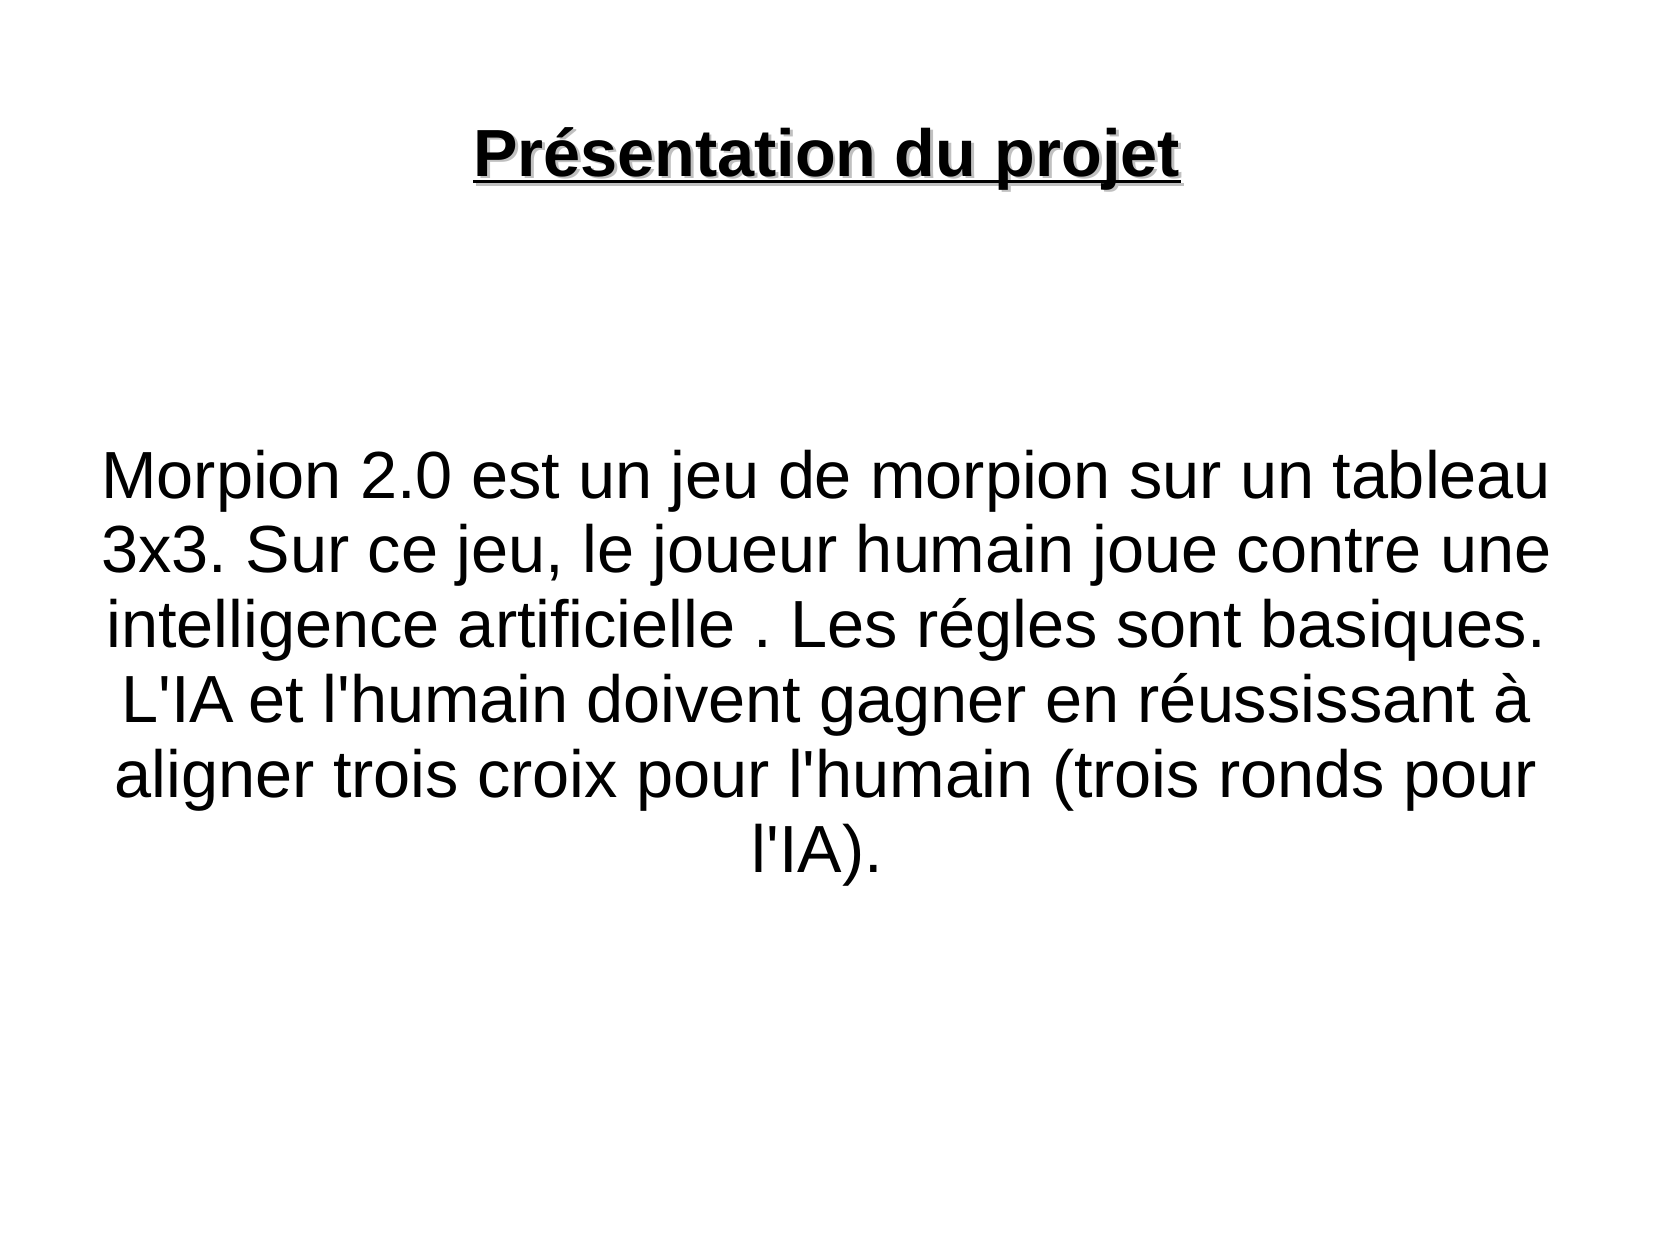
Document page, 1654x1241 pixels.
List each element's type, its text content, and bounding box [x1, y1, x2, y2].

title Présentation du projet [82, 49, 1571, 257]
subtitle Morpion 2.0 est un jeu de morpion sur un tableau 3x3. Sur ce jeu, le joueur humain joue contre une intelligence artificielle . Les régles sont basiques. L'IA et l'humain doivent gagner en réussissant à aligner trois croix pour l'humain (trois ronds pour l'IA). [82, 290, 1571, 1109]
